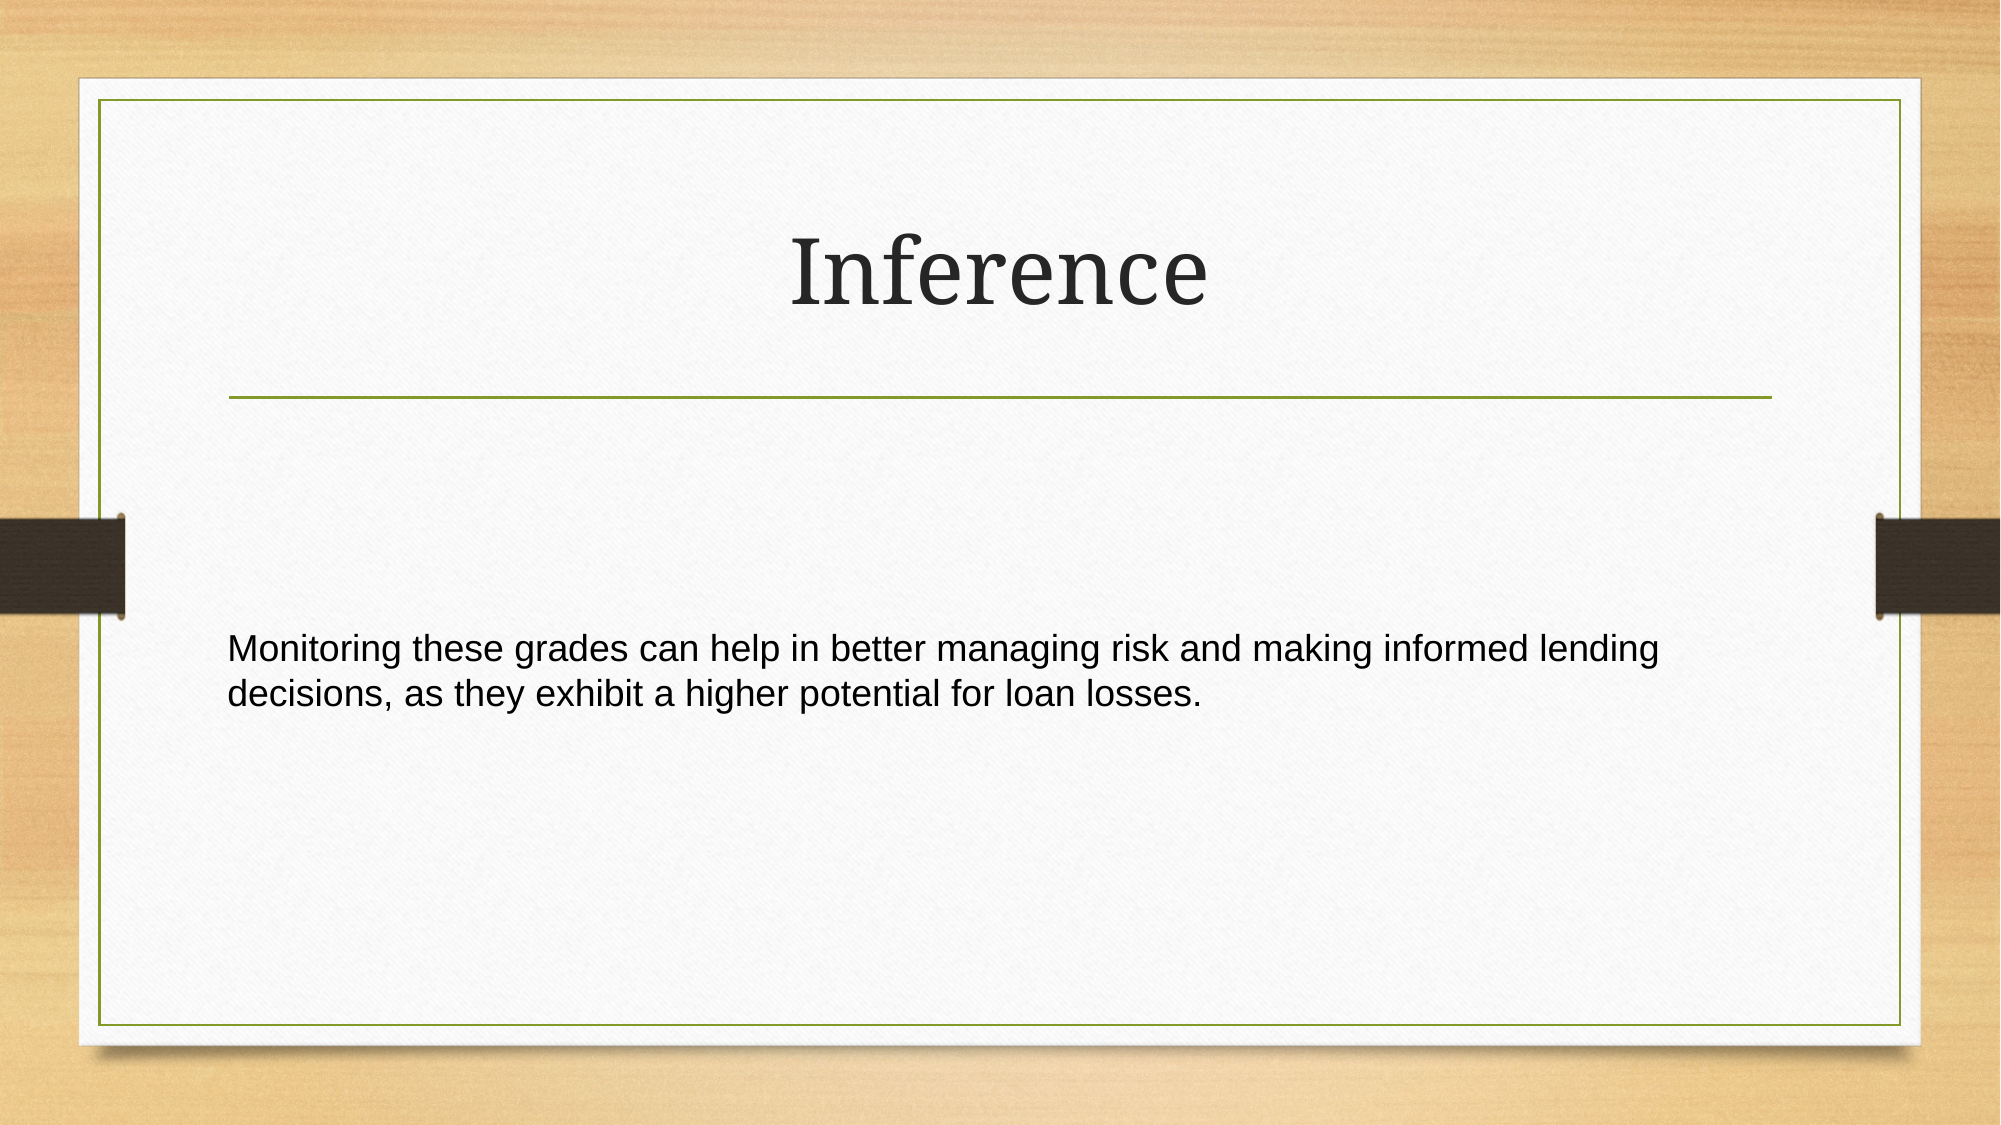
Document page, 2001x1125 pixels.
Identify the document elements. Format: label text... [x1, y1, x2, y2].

title Inference [212, 161, 1788, 376]
list Monitoring these grades can help in better managing risk and making informed lending decisions, as they exhibit a higher potential for loan losses. [212, 615, 1703, 768]
